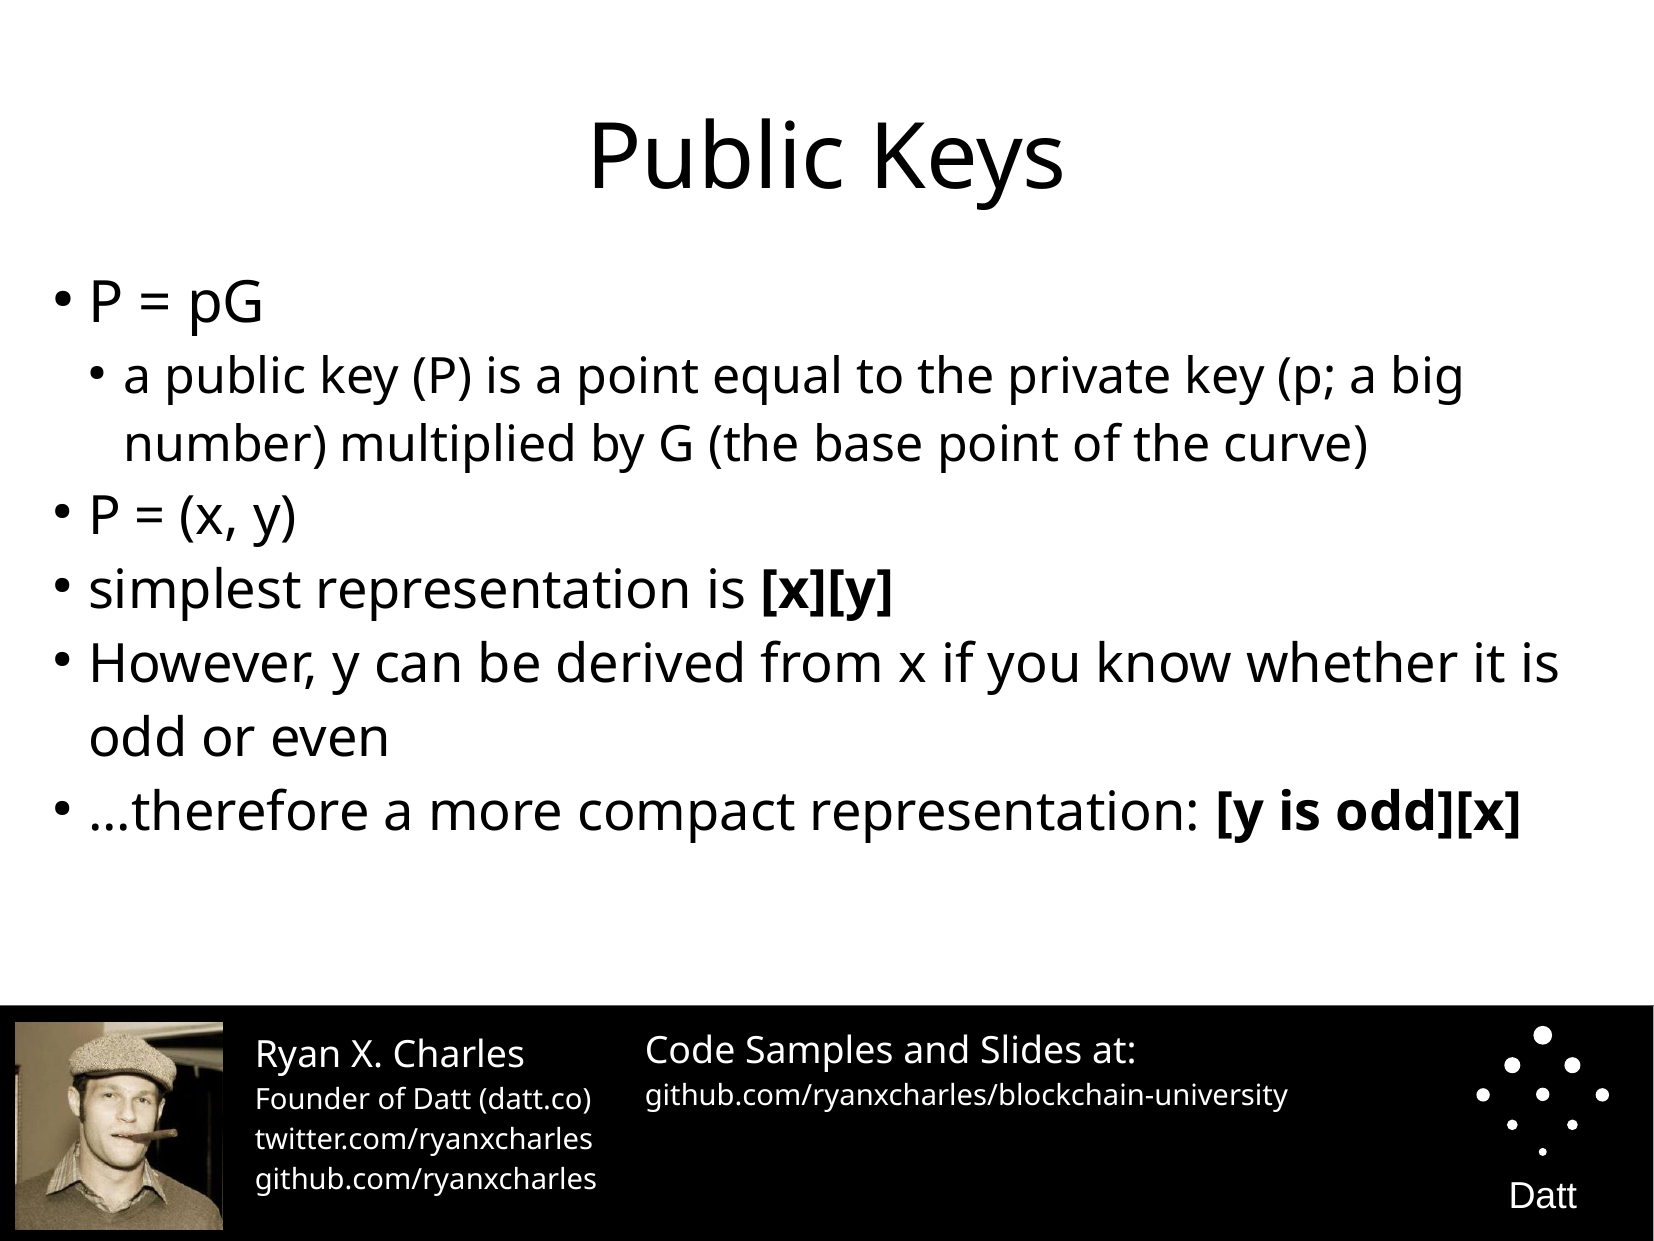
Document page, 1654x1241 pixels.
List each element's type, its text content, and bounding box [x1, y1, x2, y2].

picture [15, 1022, 223, 1231]
picture [1475, 1023, 1611, 1159]
text_box Datt [1452, 1167, 1633, 1241]
subtitle P = pG a public key (P) is a point equal to the private key (p; a big number) multiplied by G (the base point of the curve) P = (x, y) simplest representation is [x][y] However, y can be derived from x if you know whether it is odd or even ...therefore a more compact representation: [y is odd][x] [52, 260, 1606, 961]
title Public Keys [82, 49, 1571, 257]
text_box [0, 1005, 1654, 1241]
text_box Code Samples and Slides at: github.com/ryanxcharles/blockchain-university [630, 1015, 1403, 1156]
text_box Ryan X. Charles Founder of Datt (datt.co) twitter.com/ryanxcharles github.com/ryanxcharles [240, 1020, 976, 1241]
